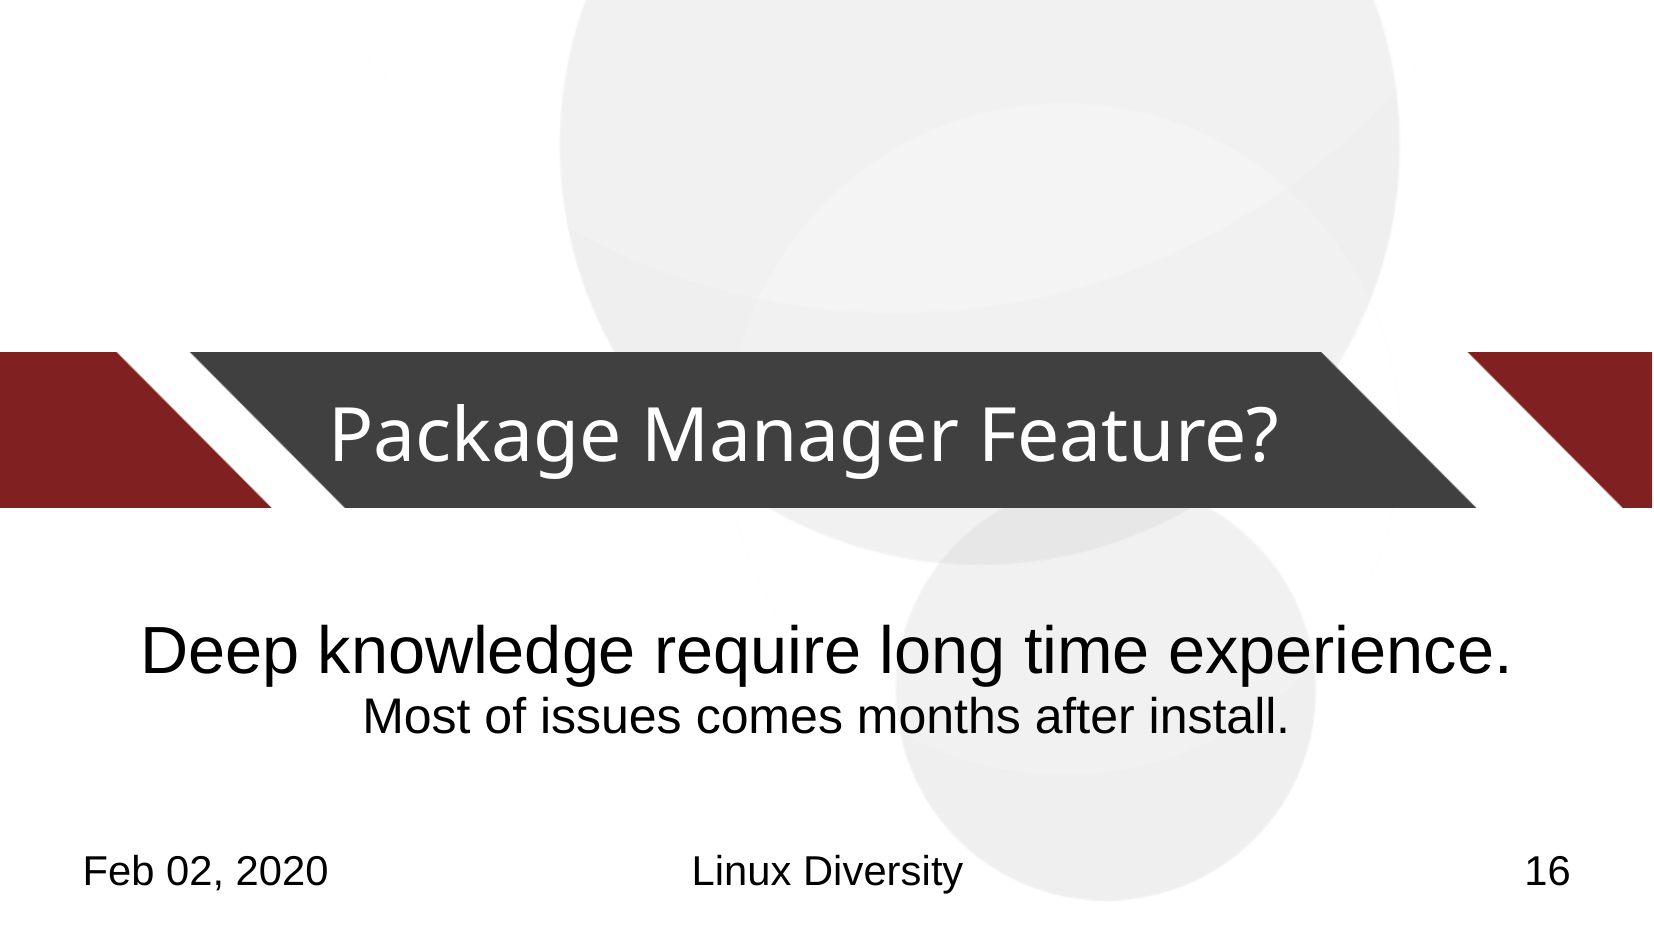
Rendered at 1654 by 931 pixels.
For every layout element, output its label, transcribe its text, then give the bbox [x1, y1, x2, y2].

subtitle Deep knowledge require long time experience. Most of issues comes months after install. [82, 510, 1571, 848]
title Package Manager Feature? [60, 354, 1549, 511]
picture [0, 352, 1653, 508]
